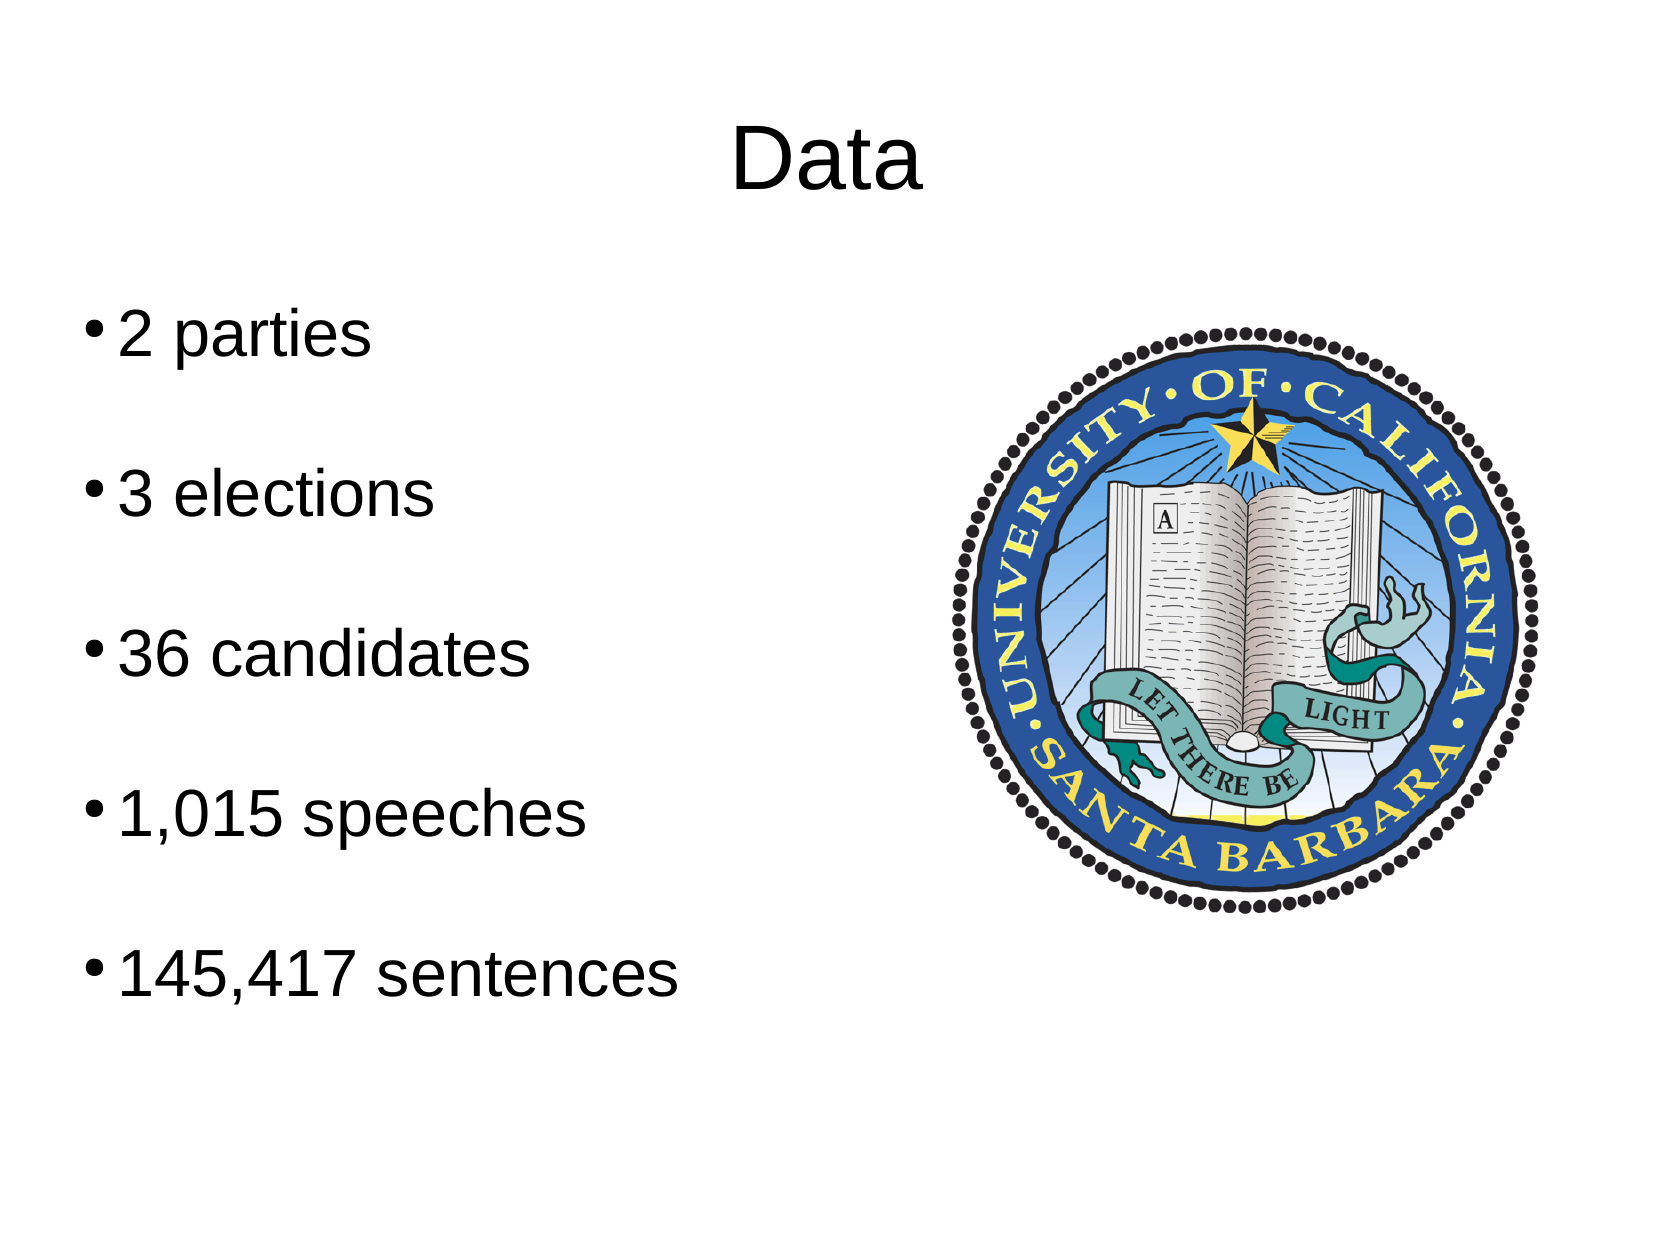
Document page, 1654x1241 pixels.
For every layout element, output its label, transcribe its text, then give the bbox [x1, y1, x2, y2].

picture [945, 320, 1546, 921]
text_box 2 parties 3 elections 36 candidates 1,015 speeches 145,417 sentences [82, 290, 1570, 1010]
text_box Data [82, 49, 1570, 257]
